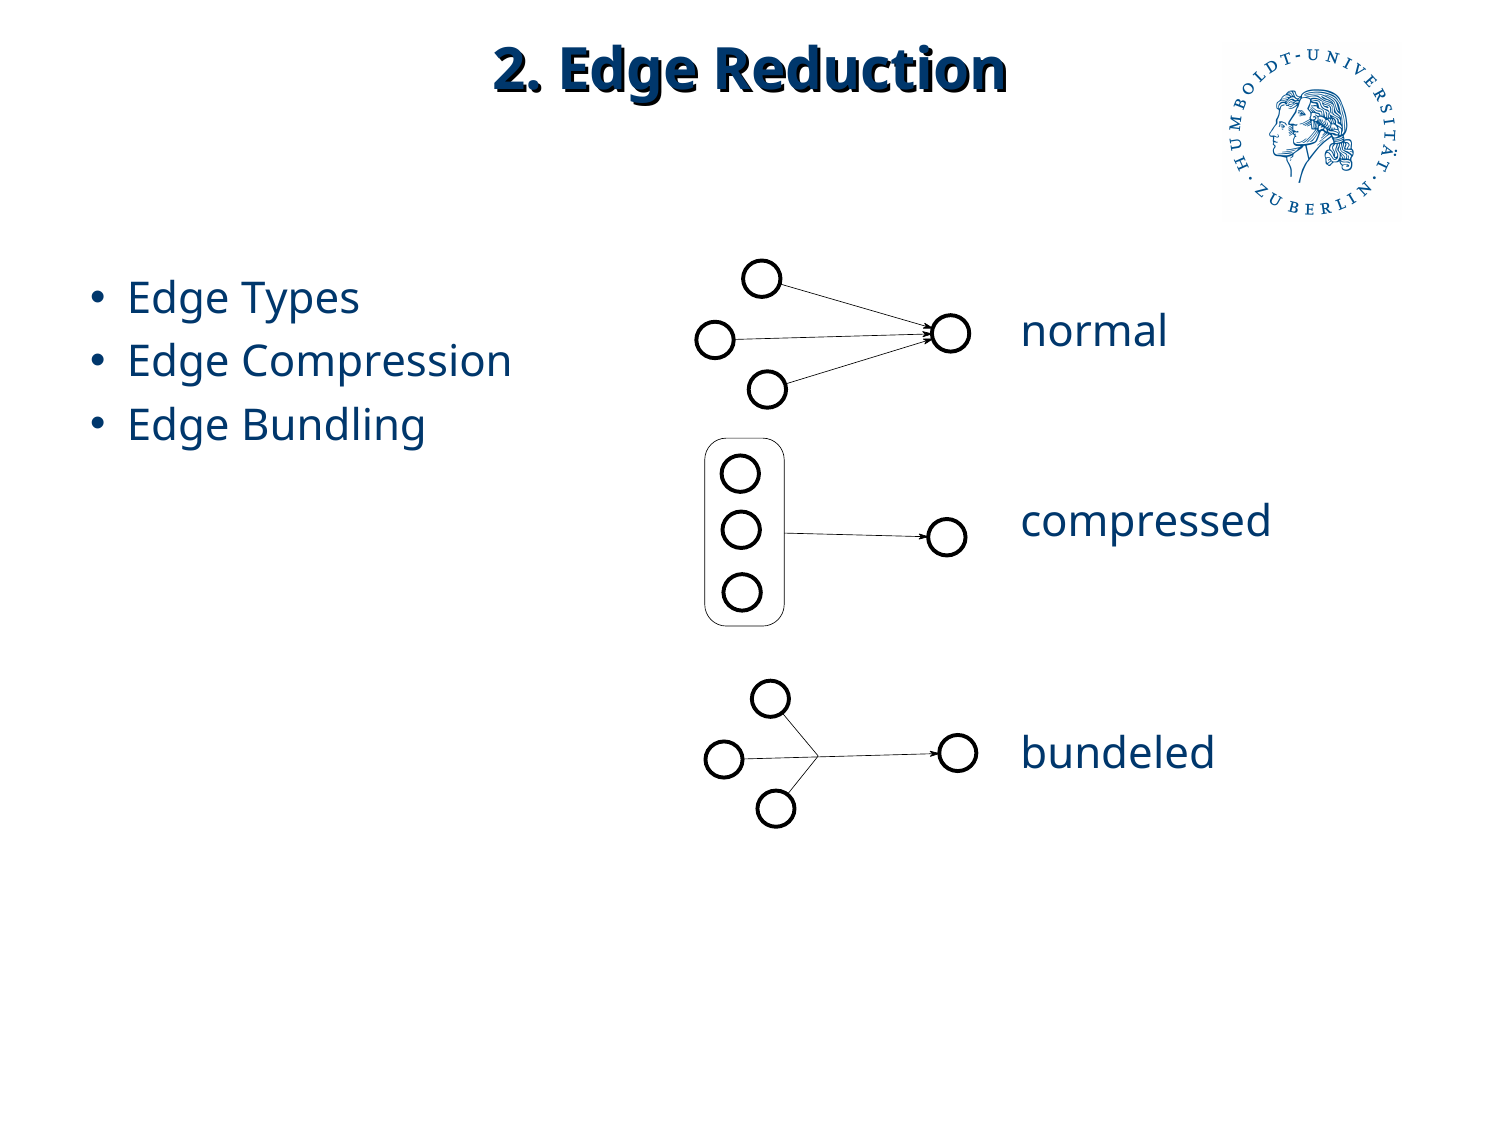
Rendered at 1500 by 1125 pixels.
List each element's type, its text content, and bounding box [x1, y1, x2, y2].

picture [696, 661, 968, 838]
picture [661, 177, 992, 638]
list normal compressed bundeled [968, 295, 1500, 1050]
title 2. Edge Reduction [75, 31, 1426, 219]
list Edge Types Edge Compression Edge Bundling [75, 262, 650, 1005]
